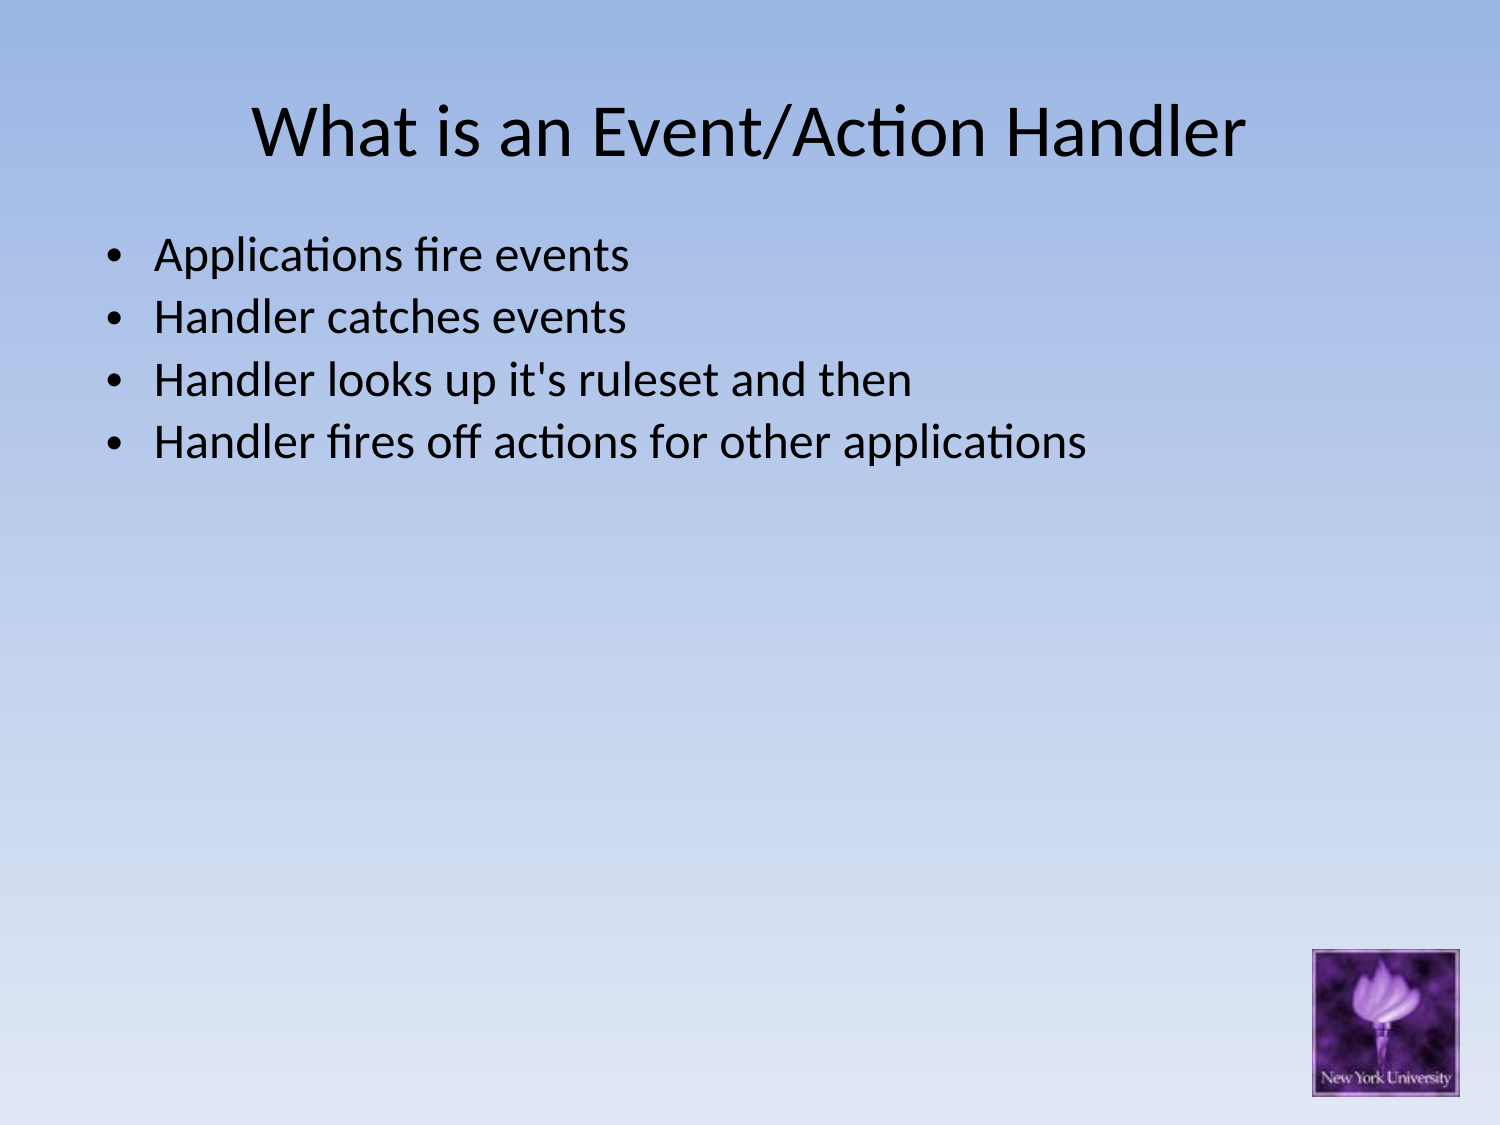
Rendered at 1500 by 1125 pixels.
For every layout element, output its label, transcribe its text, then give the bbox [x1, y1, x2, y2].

list Applications fire events Handler catches events Handler looks up it's ruleset and then Handler fires off actions for other applications [75, 226, 1425, 1043]
picture [1312, 949, 1460, 1097]
title What is an Event/Action Handler [75, 51, 1425, 226]
